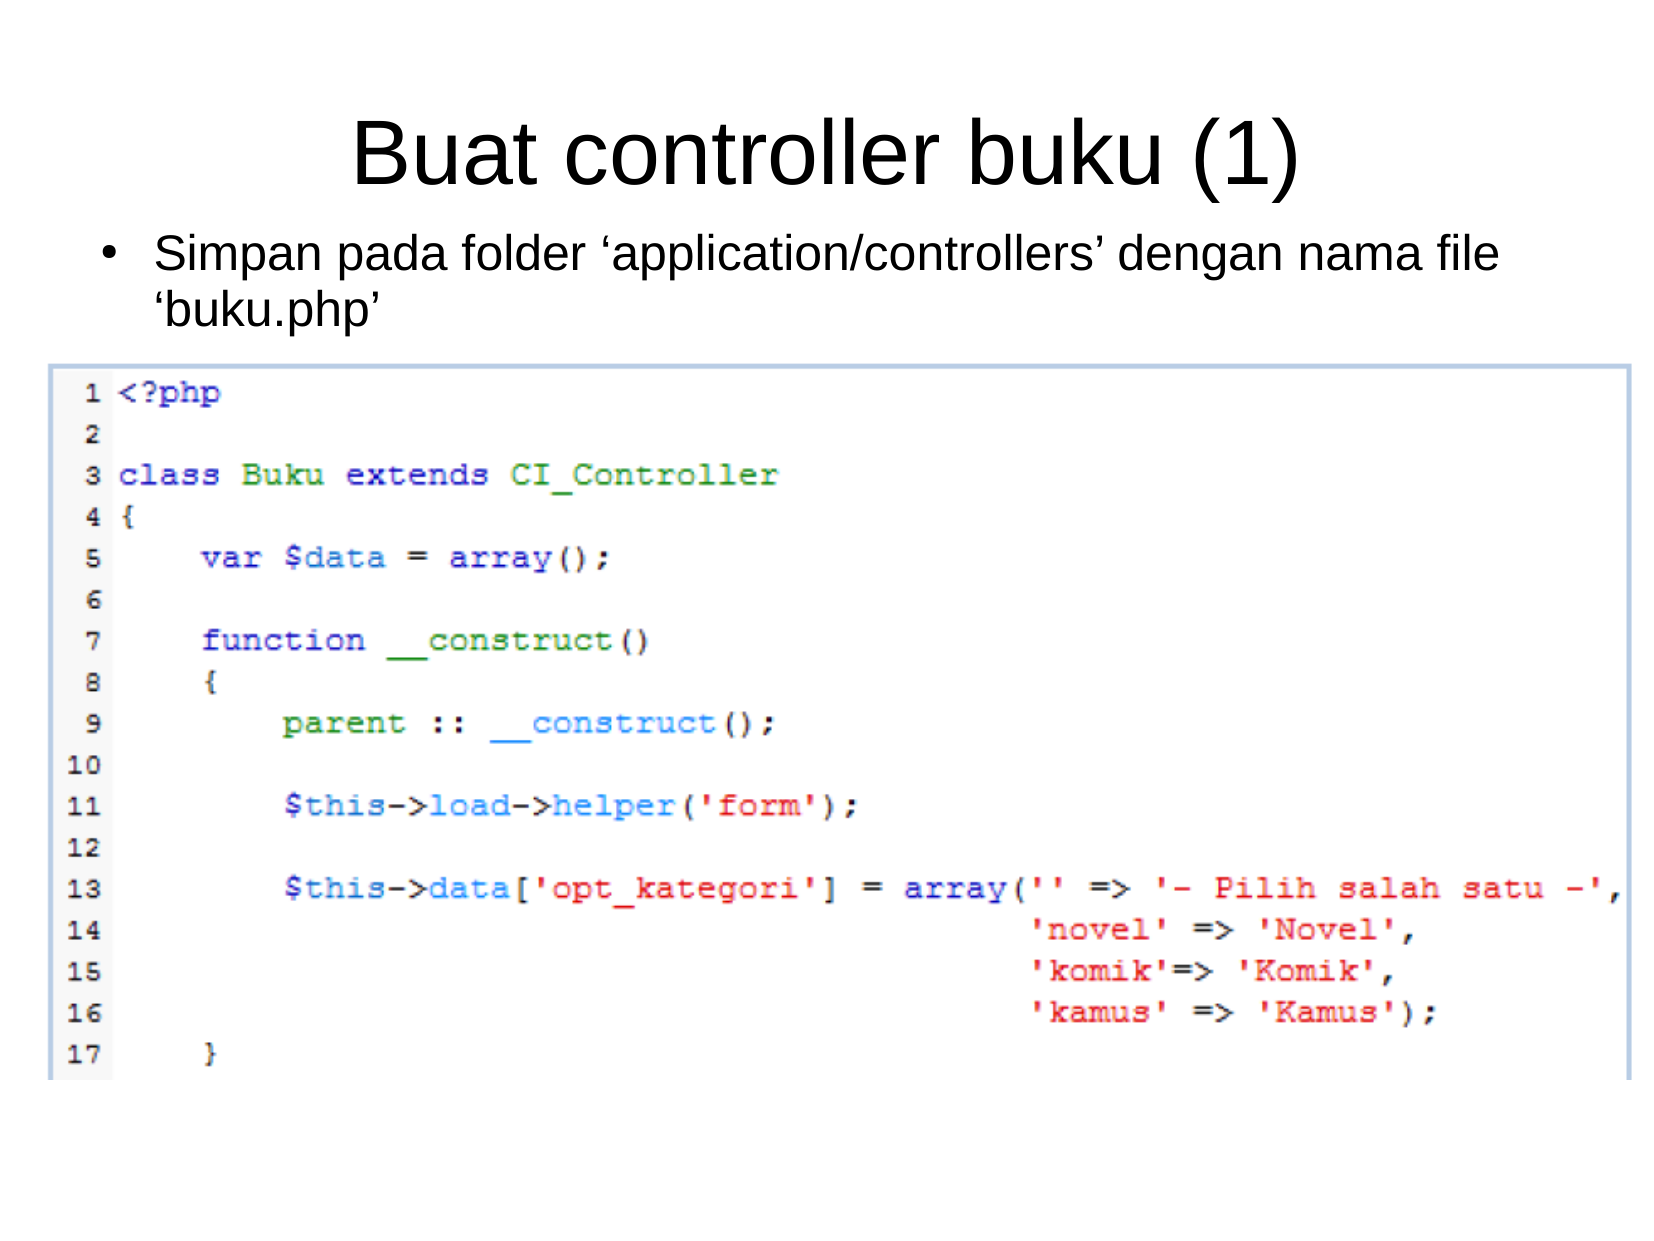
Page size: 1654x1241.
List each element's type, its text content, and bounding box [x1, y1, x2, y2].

list Simpan pada folder ‘application/controllers’ dengan nama file ‘buku.php’ [82, 225, 1571, 359]
title Buat controller buku (1) [82, 49, 1571, 225]
picture [45, 258, 1637, 1081]
